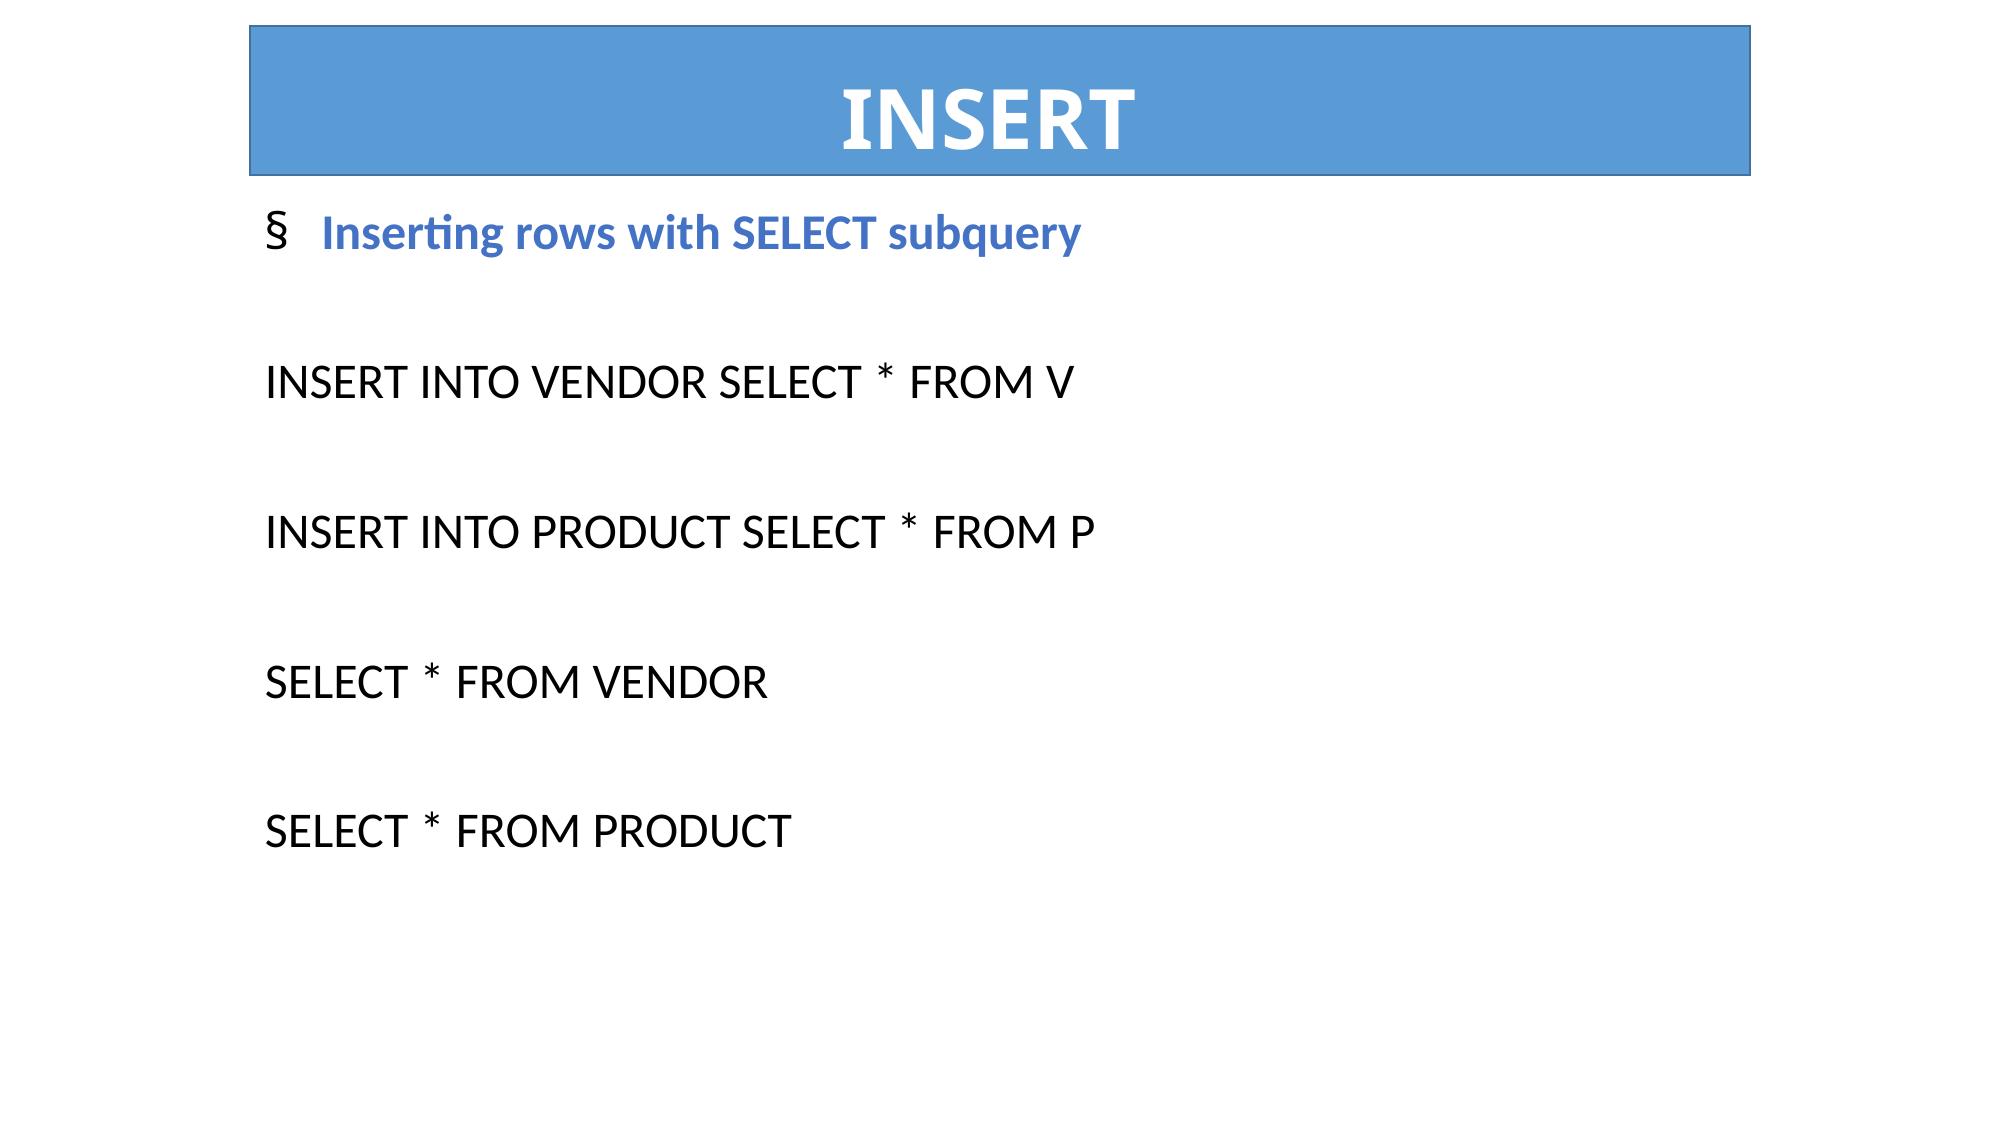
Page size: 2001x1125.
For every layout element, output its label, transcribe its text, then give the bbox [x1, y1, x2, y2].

subtitle Inserting rows with SELECT subquery INSERT INTO VENDOR SELECT * FROM V INSERT INTO PRODUCT SELECT * FROM P SELECT * FROM VENDOR SELECT * FROM PRODUCT [249, 198, 1750, 1109]
title INSERT [249, 26, 1750, 176]
